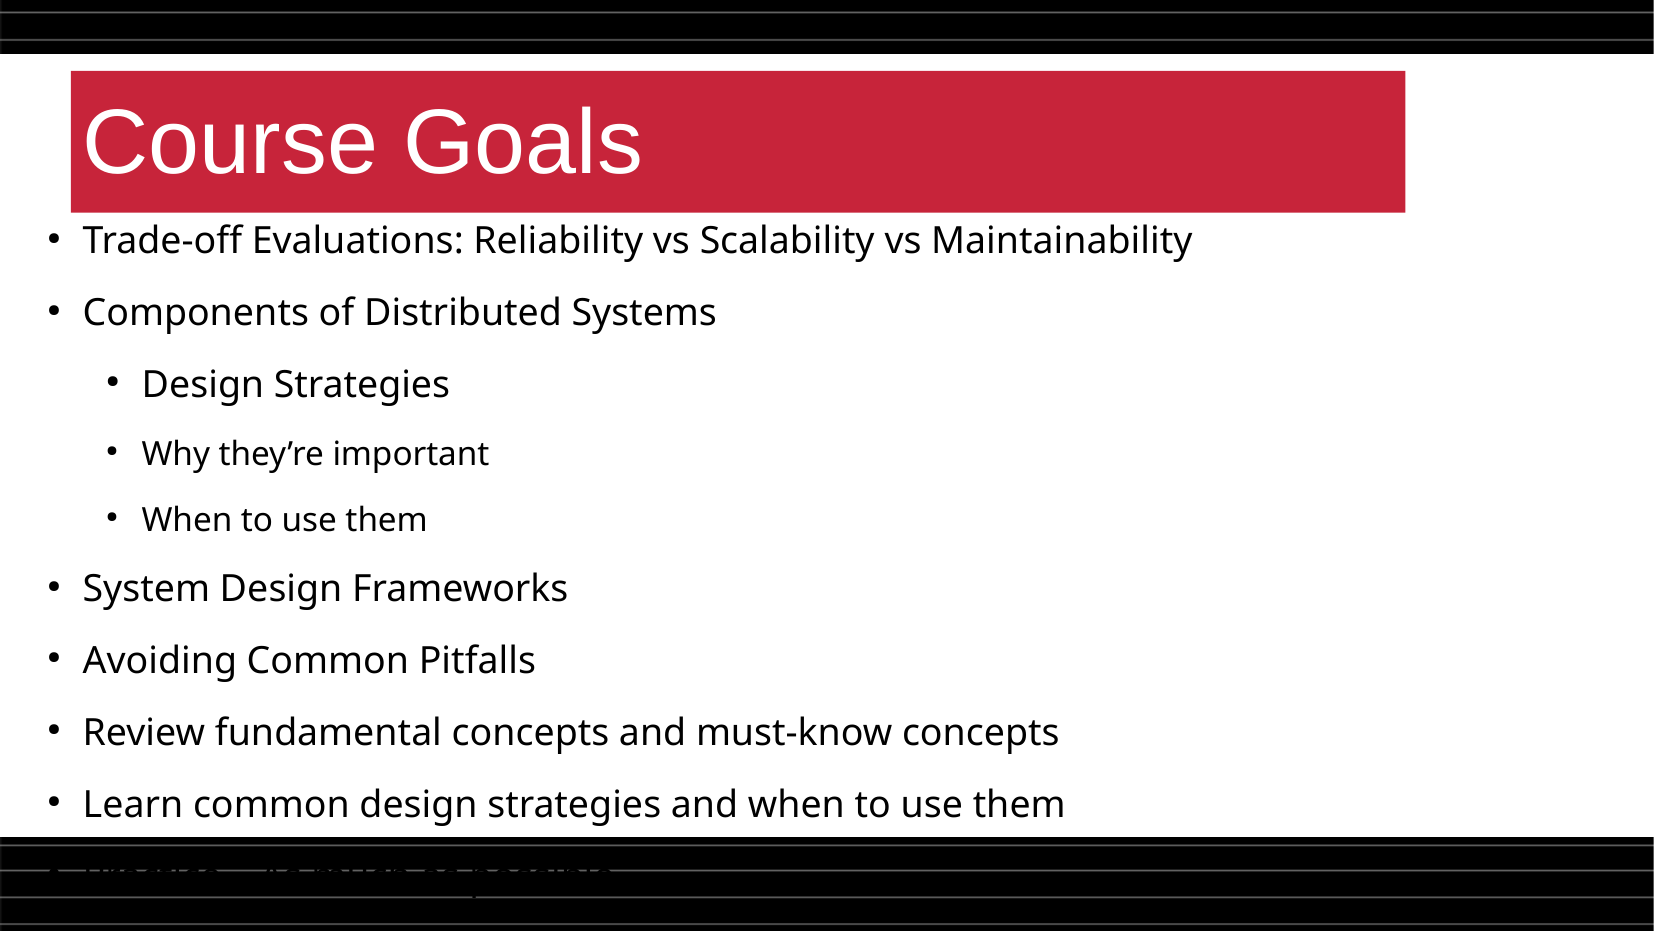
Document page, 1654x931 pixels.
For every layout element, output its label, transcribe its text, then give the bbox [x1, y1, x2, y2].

picture [0, 837, 1654, 931]
picture [0, 0, 1654, 54]
title Course Goals [70, 70, 1406, 213]
subtitle Trade-off Evaluations: Reliability vs Scalability vs Maintainability Components of Distributed Systems Design Strategies Why they’re important When to use them System Design Frameworks Avoiding Common Pitfalls Review fundamental concepts and must-know concepts Learn common design strategies and when to use them Practice – As much as possible [47, 213, 1560, 827]
